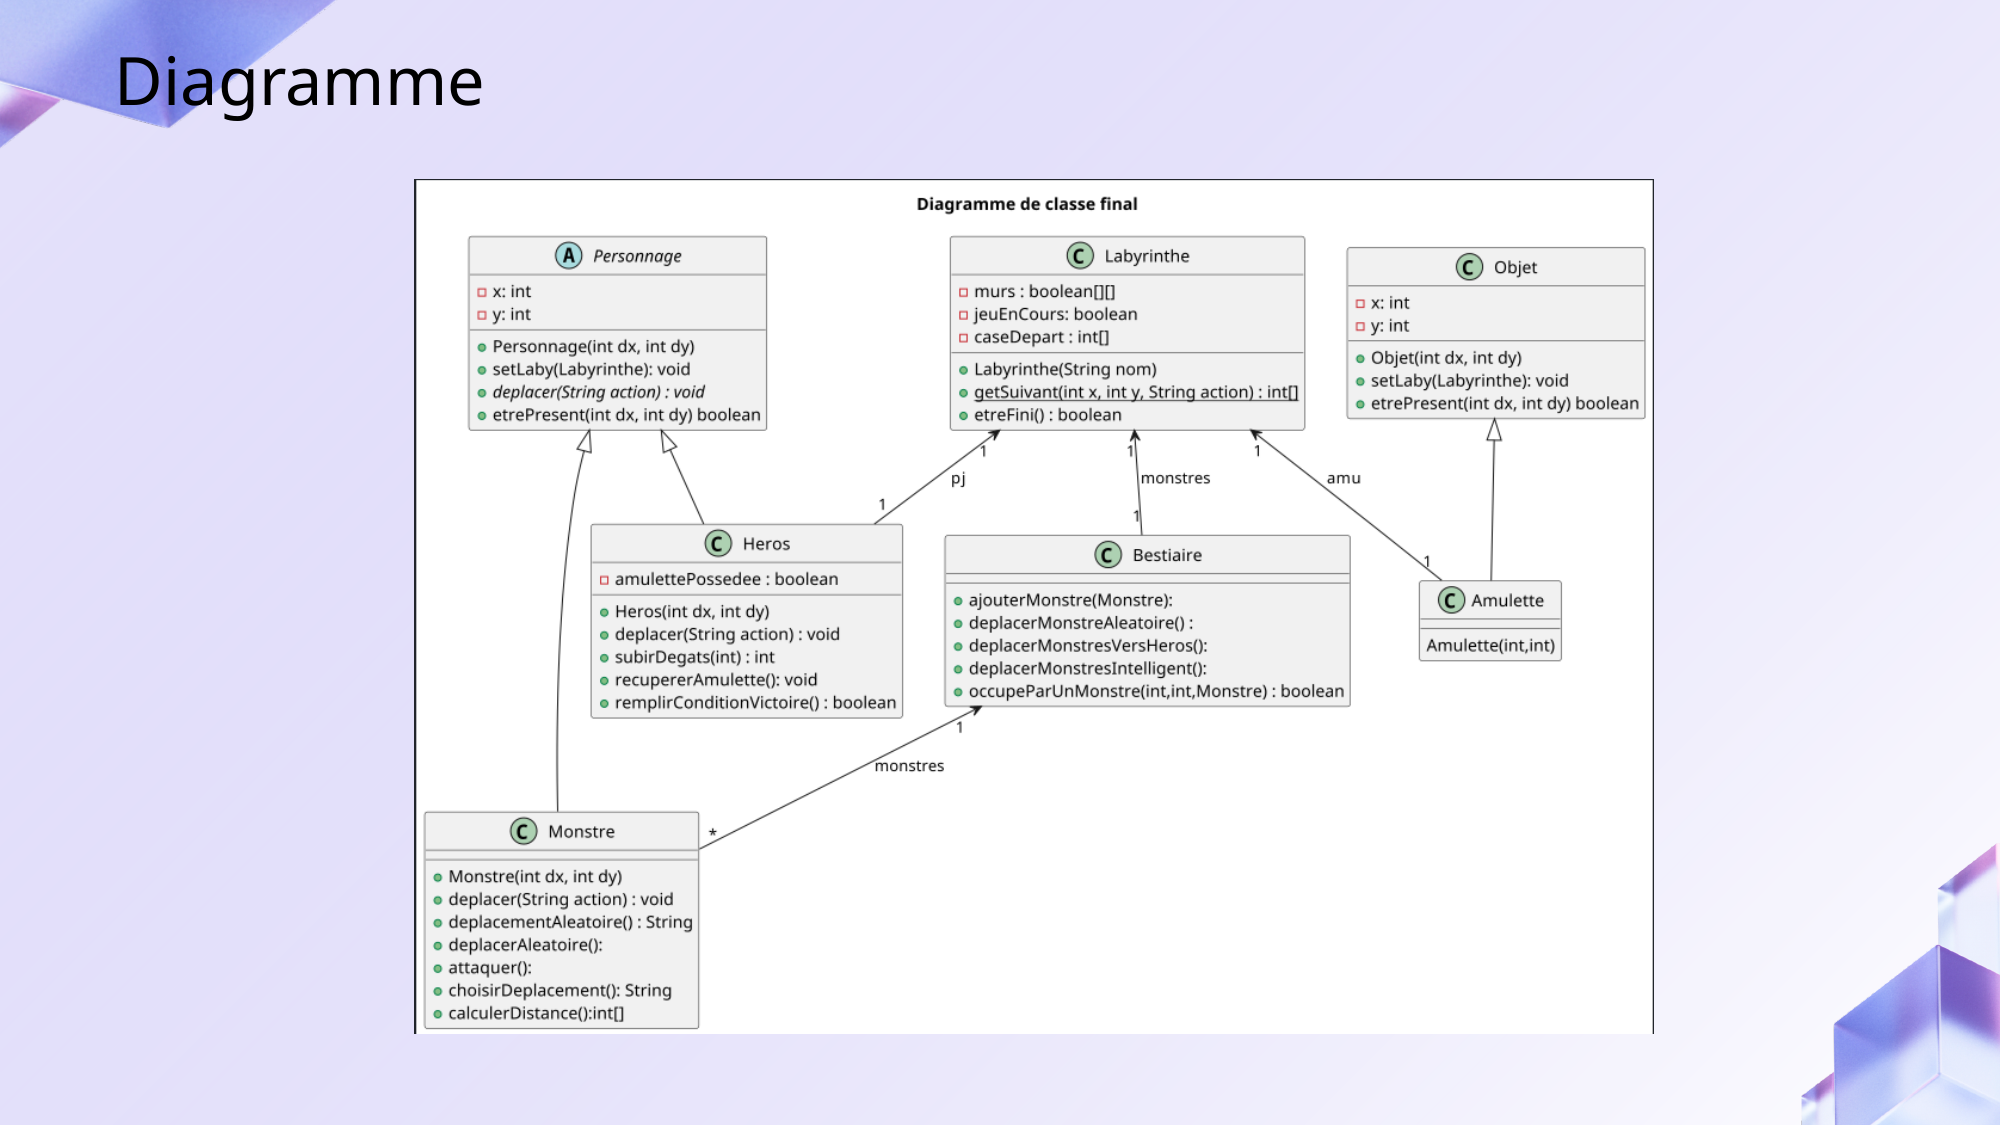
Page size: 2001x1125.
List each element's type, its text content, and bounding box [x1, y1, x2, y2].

picture [0, 0, 1654, 1034]
text_box Diagramme [99, 31, 1900, 127]
picture [1696, 760, 2000, 1125]
